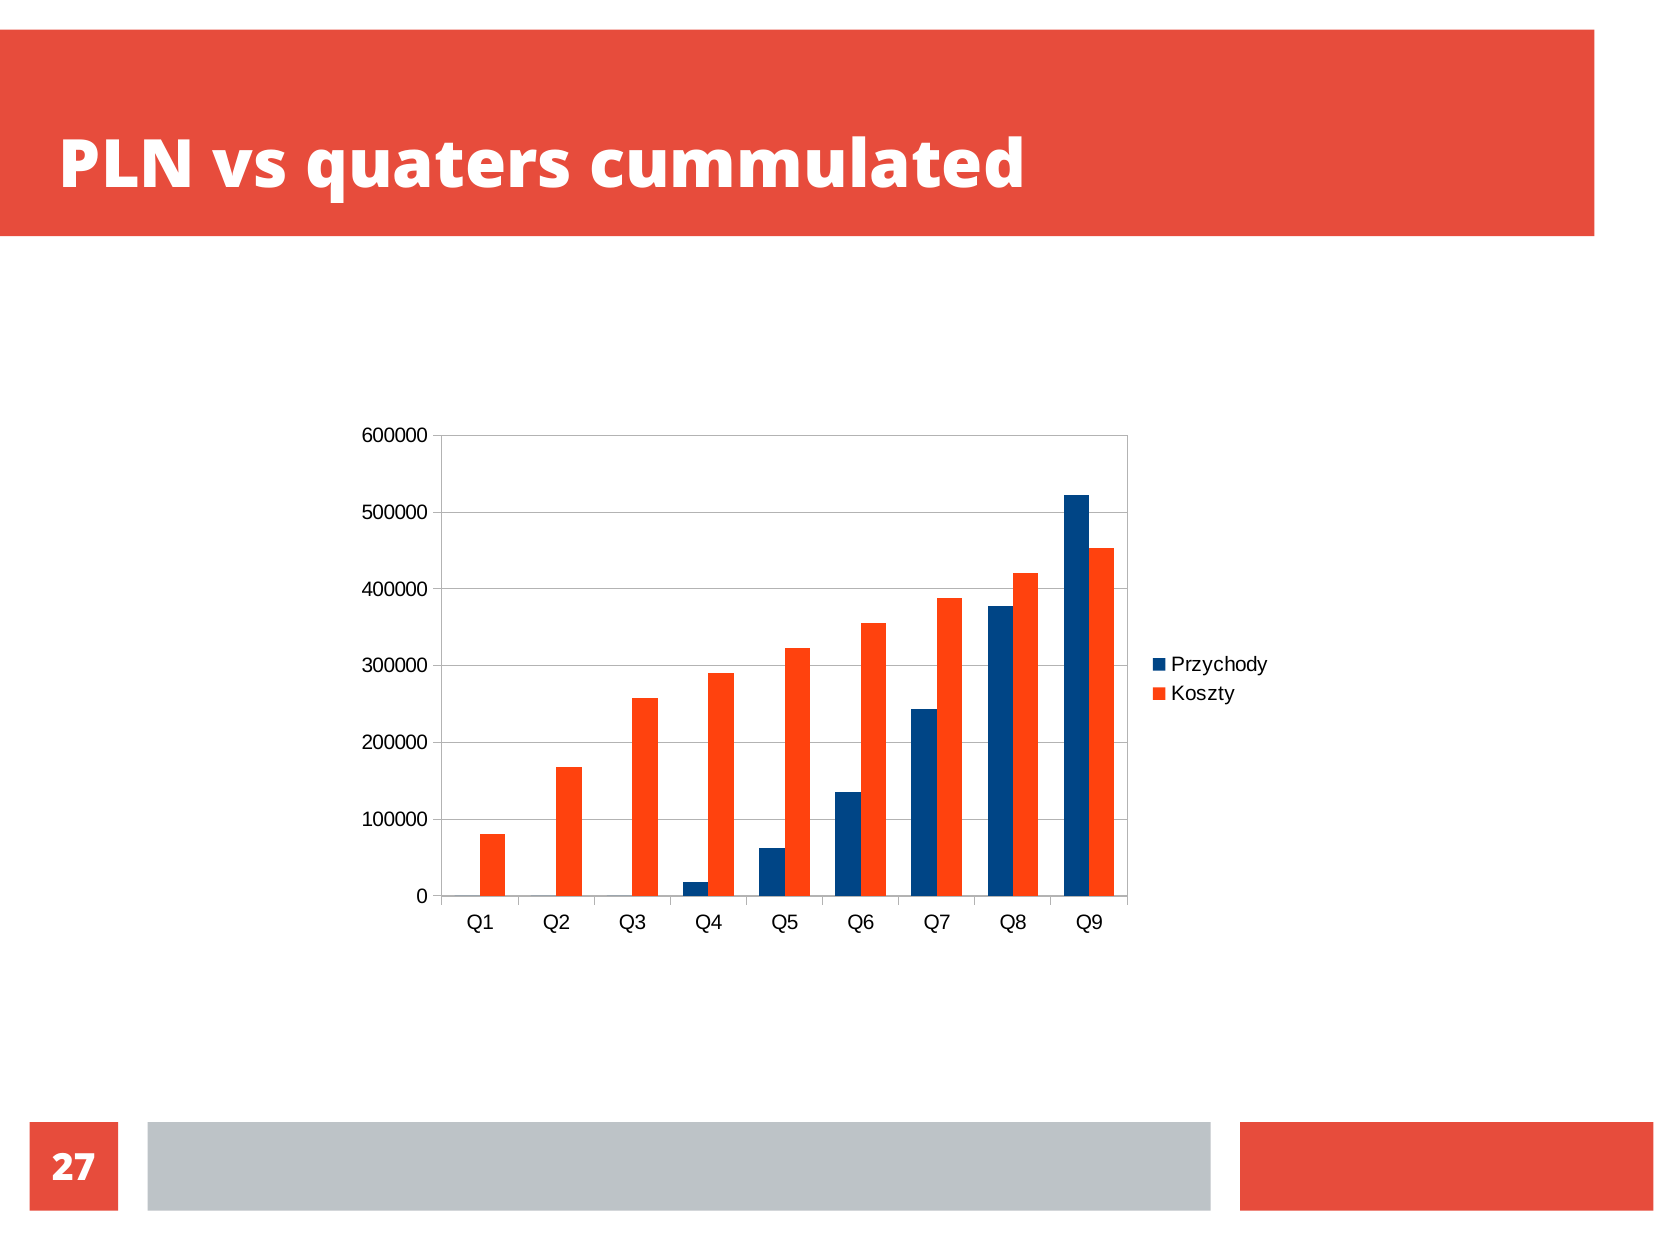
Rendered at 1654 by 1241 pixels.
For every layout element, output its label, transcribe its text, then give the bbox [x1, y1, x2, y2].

title PLN vs quaters cummulated [59, 59, 1595, 207]
chart [342, 413, 1288, 945]
